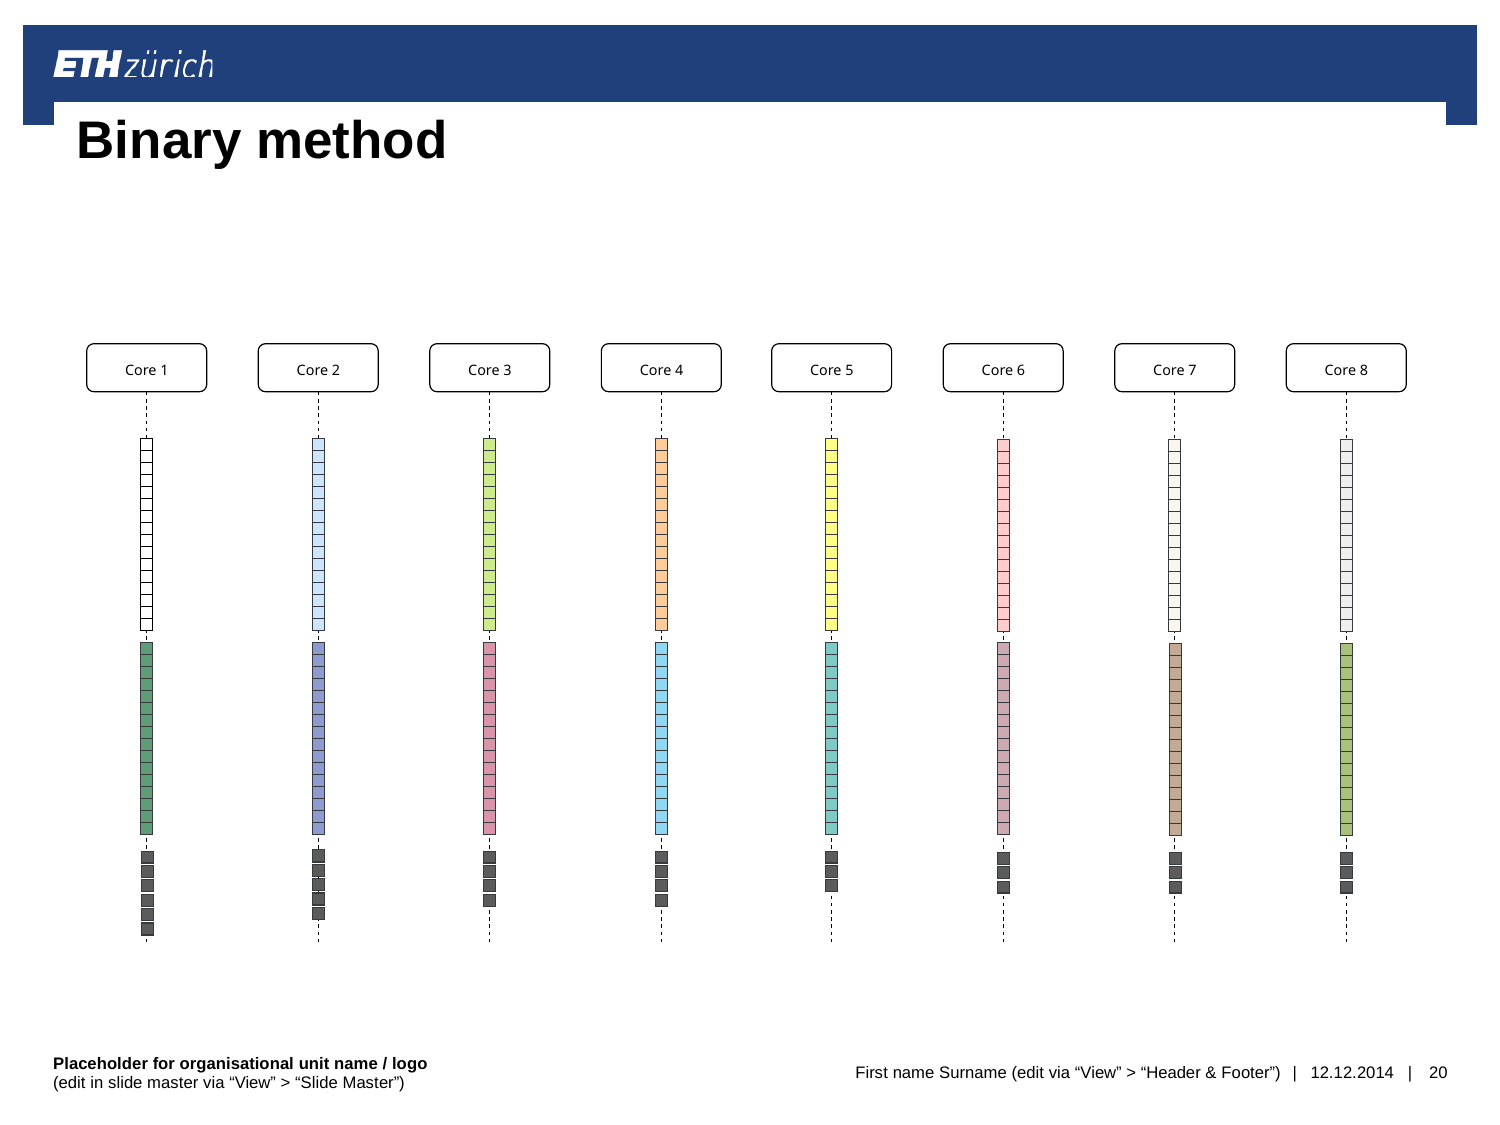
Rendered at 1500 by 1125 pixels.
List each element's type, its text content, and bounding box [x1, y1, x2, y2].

title Binary method [53, 101, 1447, 262]
picture [85, 342, 1408, 945]
